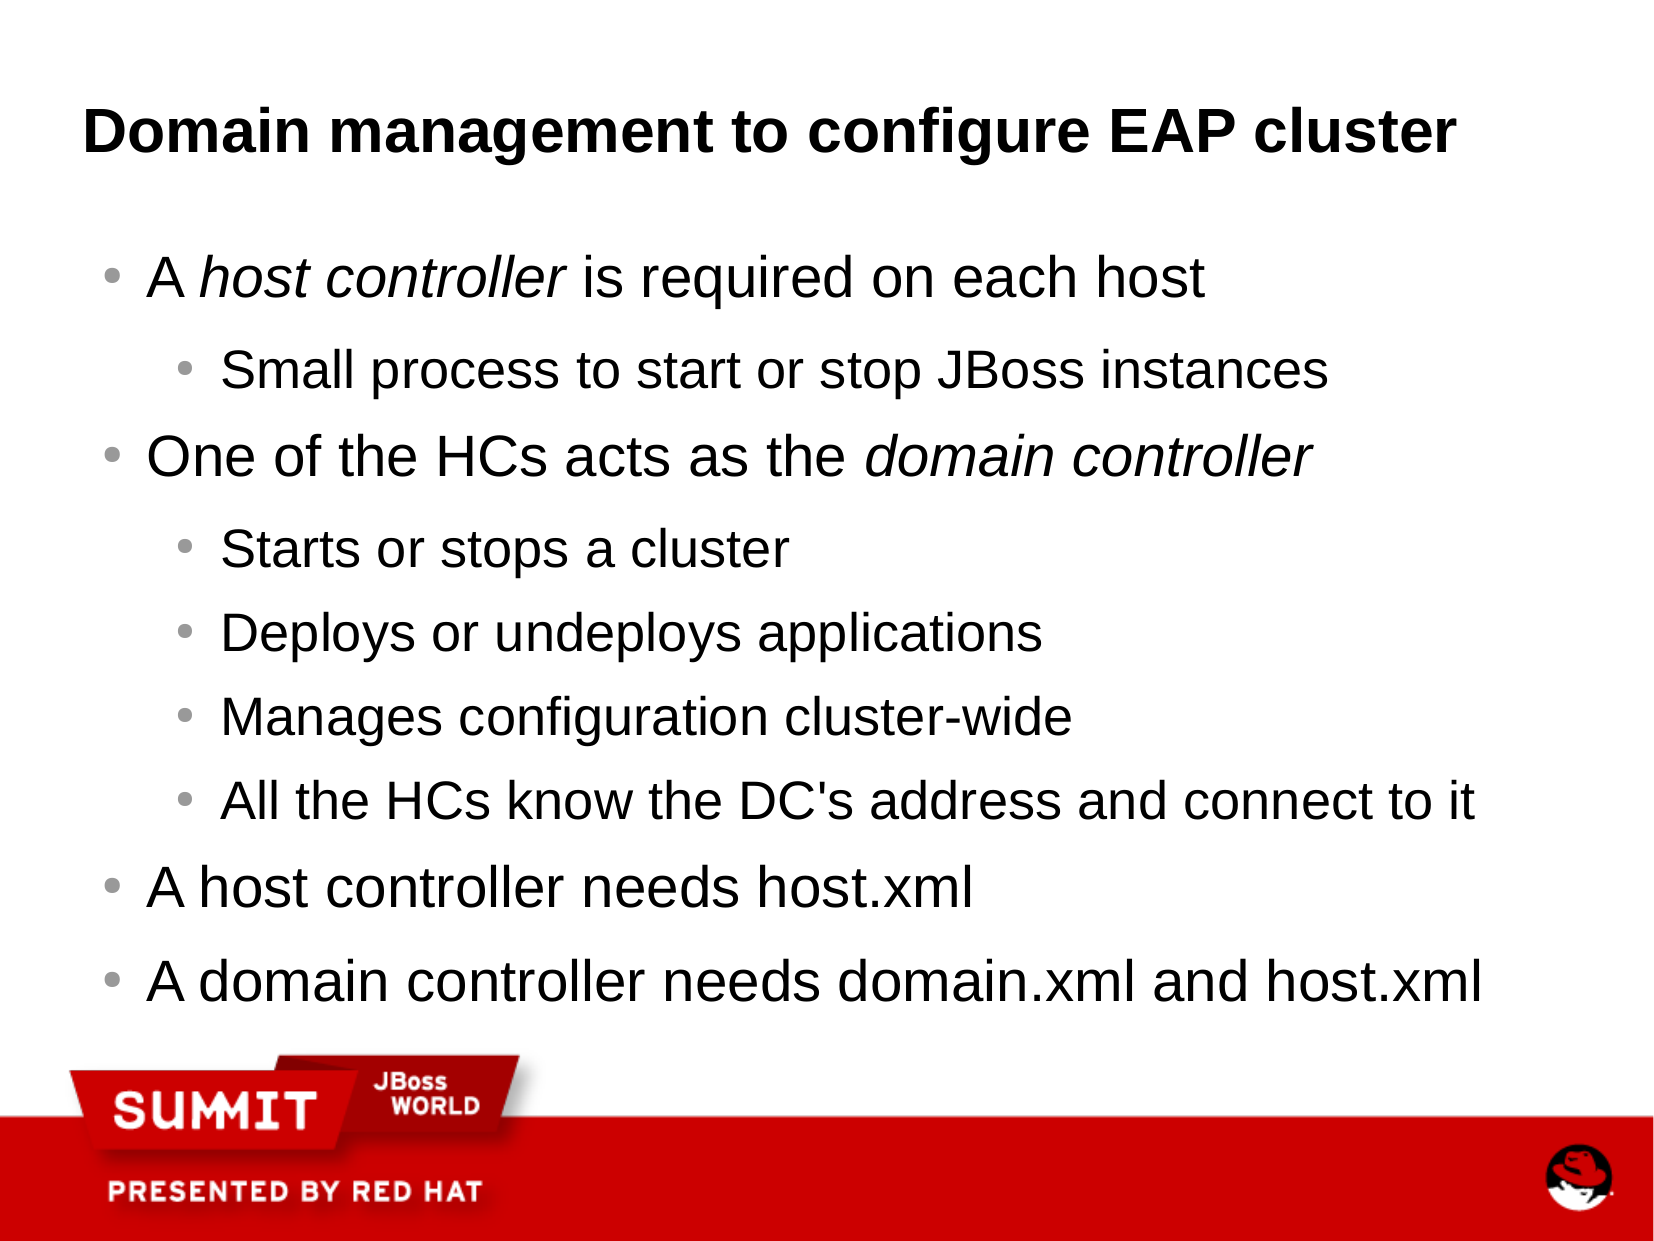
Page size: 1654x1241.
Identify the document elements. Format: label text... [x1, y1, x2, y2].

list A host controller is required on each host Small process to start or stop JBoss instances One of the HCs acts as the domain controller Starts or stops a cluster Deploys or undeploys applications Manages configuration cluster-wide All the HCs know the DC's address and connect to it A host controller needs host.xml A domain controller needs domain.xml and host.xml [86, 244, 1576, 1039]
title Domain management to configure EAP cluster [82, 37, 1571, 226]
picture [0, 1043, 1654, 1241]
